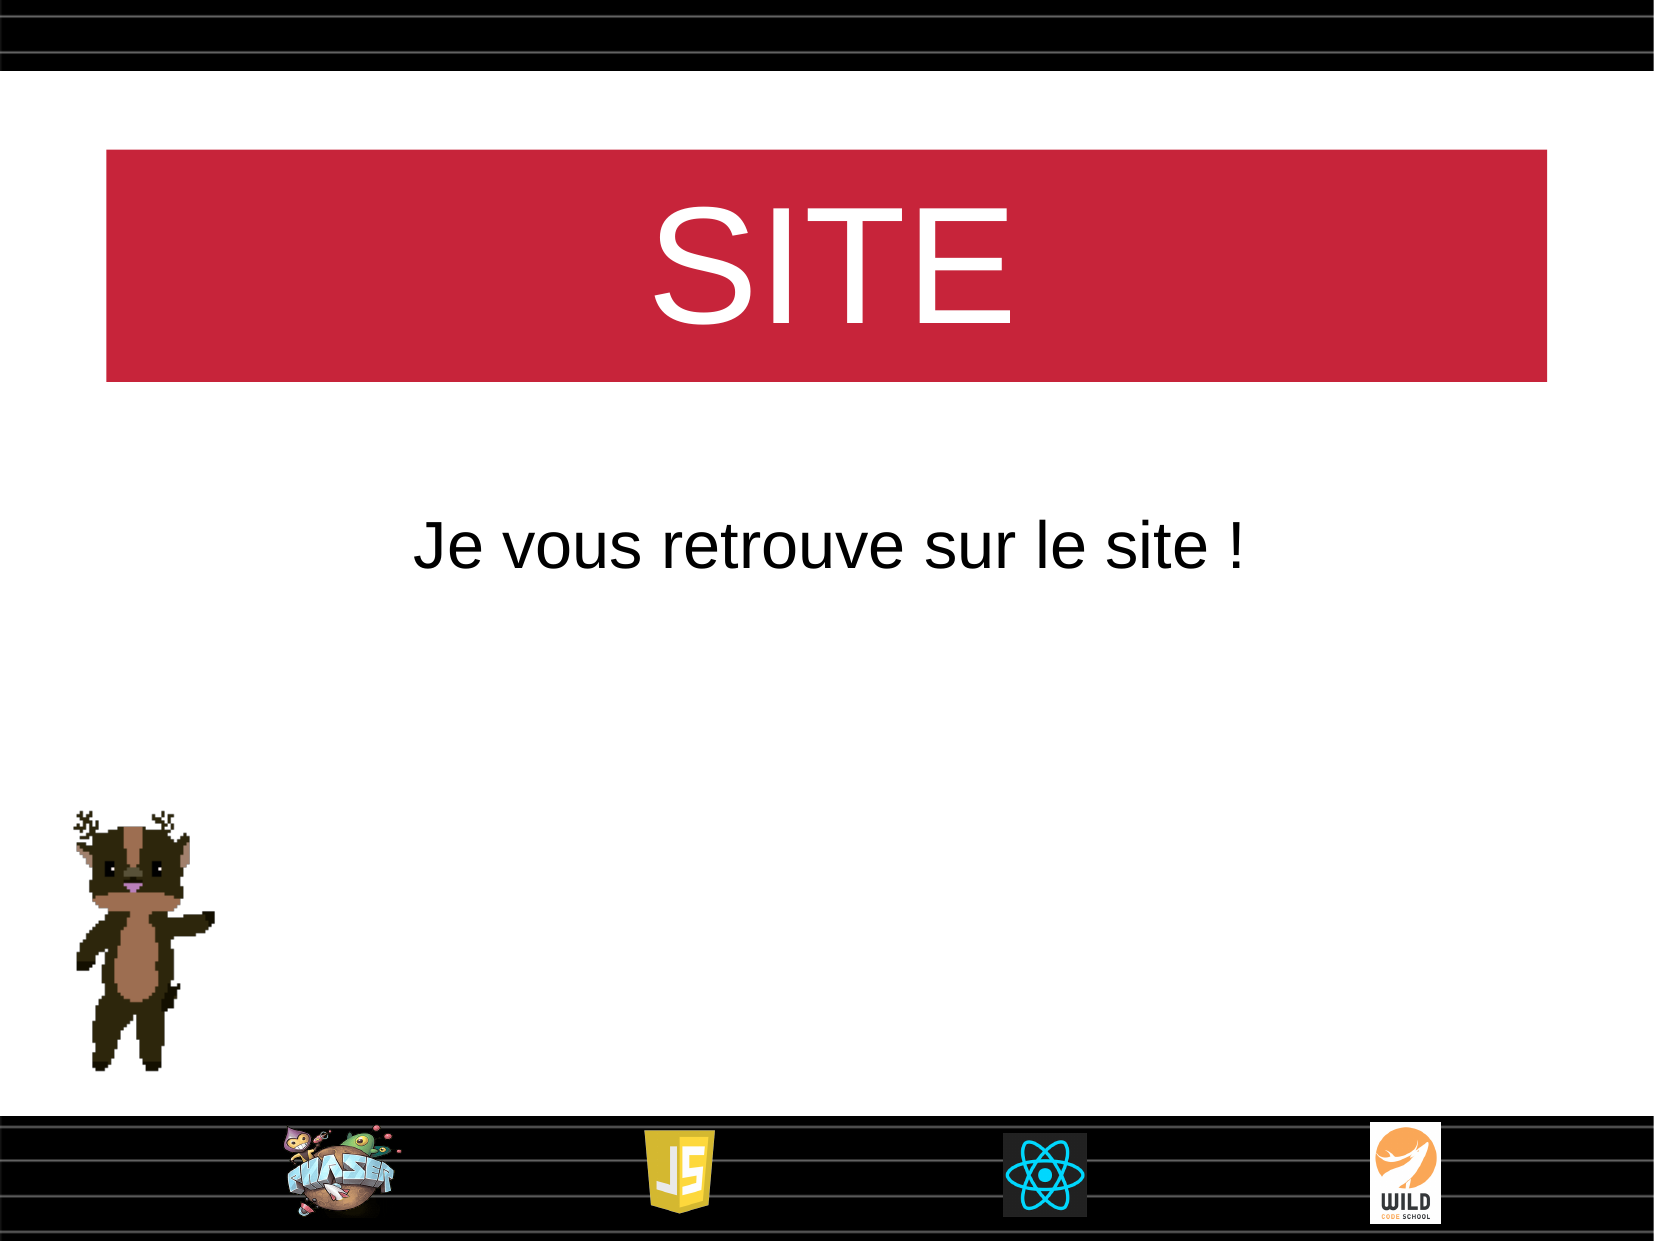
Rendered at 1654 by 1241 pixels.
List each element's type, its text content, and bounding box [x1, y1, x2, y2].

picture [0, 0, 1654, 71]
subtitle Je vous retrouve sur le site ! [413, 507, 1276, 792]
picture [0, 1116, 1654, 1241]
picture [33, 805, 237, 1087]
title SITE [106, 149, 1548, 382]
